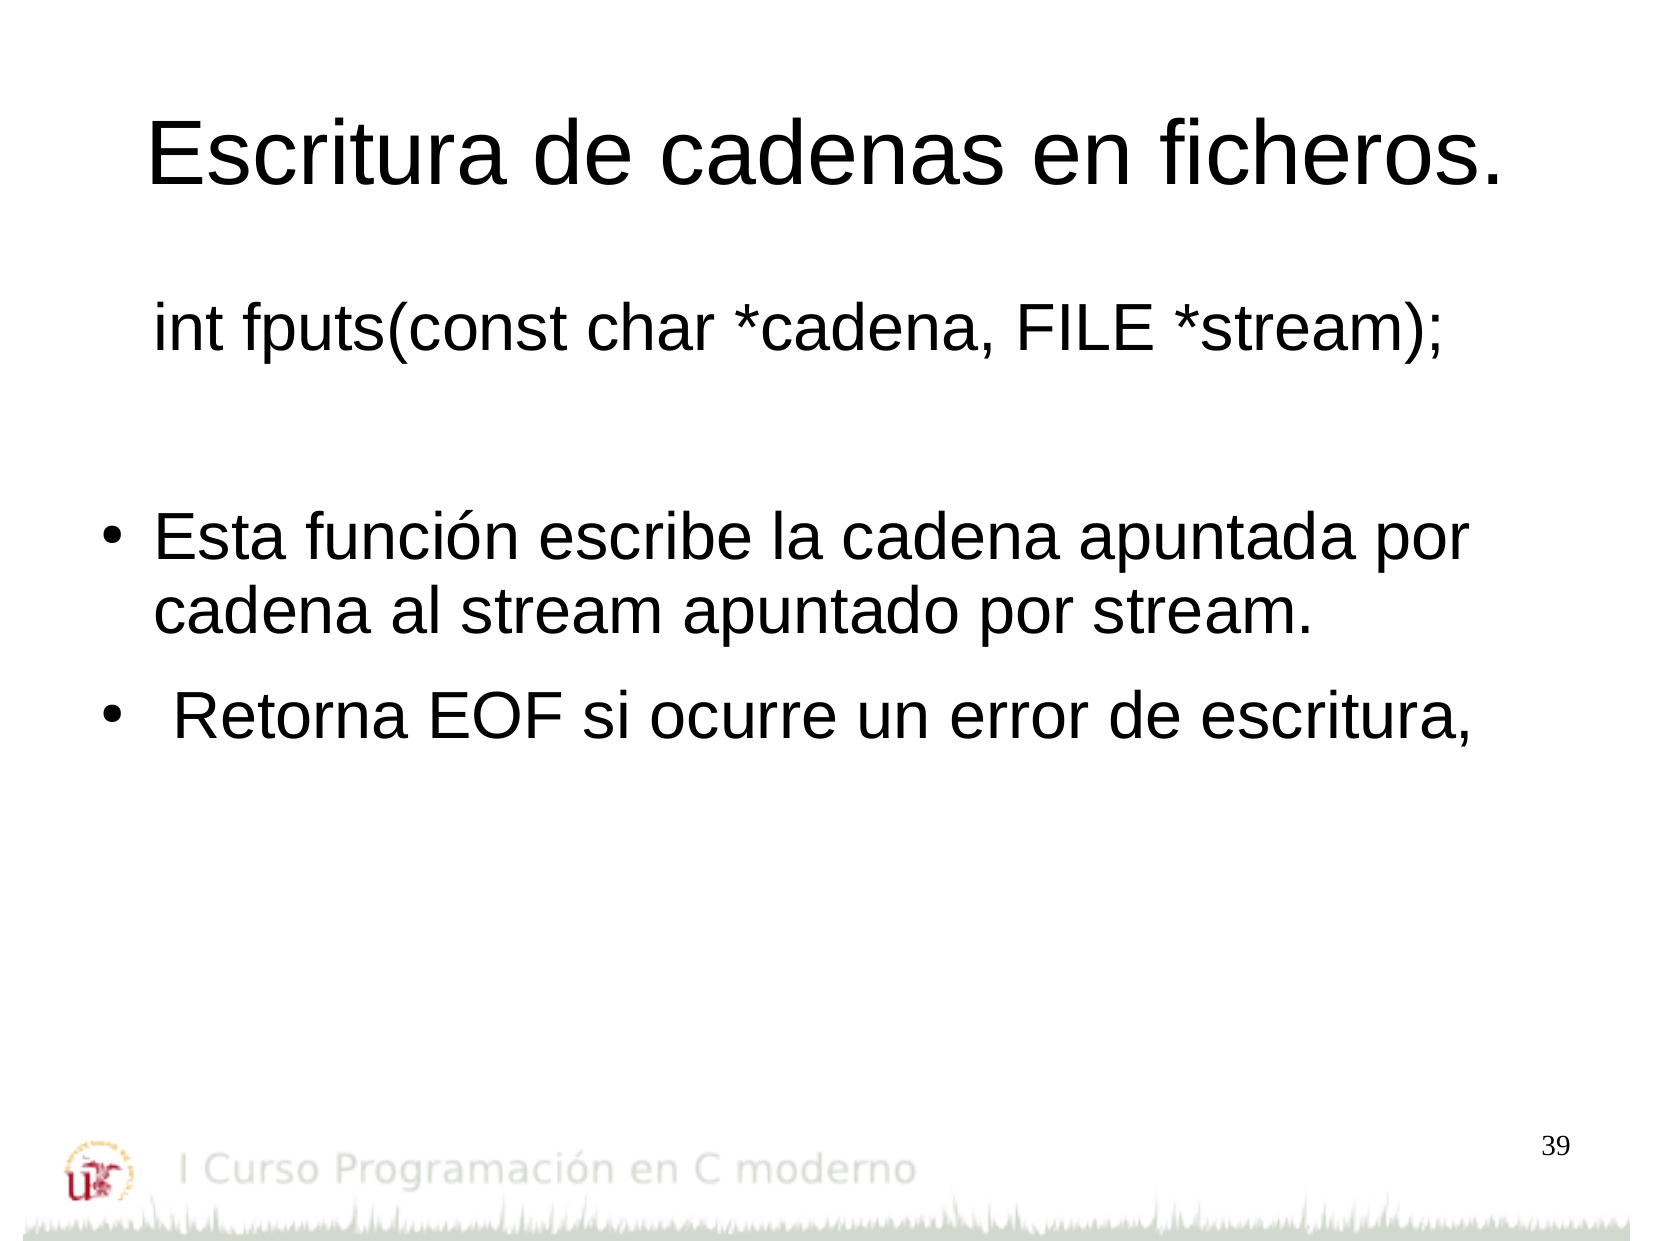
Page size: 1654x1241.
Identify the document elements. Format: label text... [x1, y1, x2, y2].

title Escritura de cadenas en ficheros. [82, 49, 1571, 257]
list int fputs(const char *cadena, FILE *stream); Esta función escribe la cadena apuntada por cadena al stream apuntado por stream. Retorna EOF si ocurre un error de escritura, [82, 290, 1538, 1010]
picture [23, 1136, 1630, 1241]
